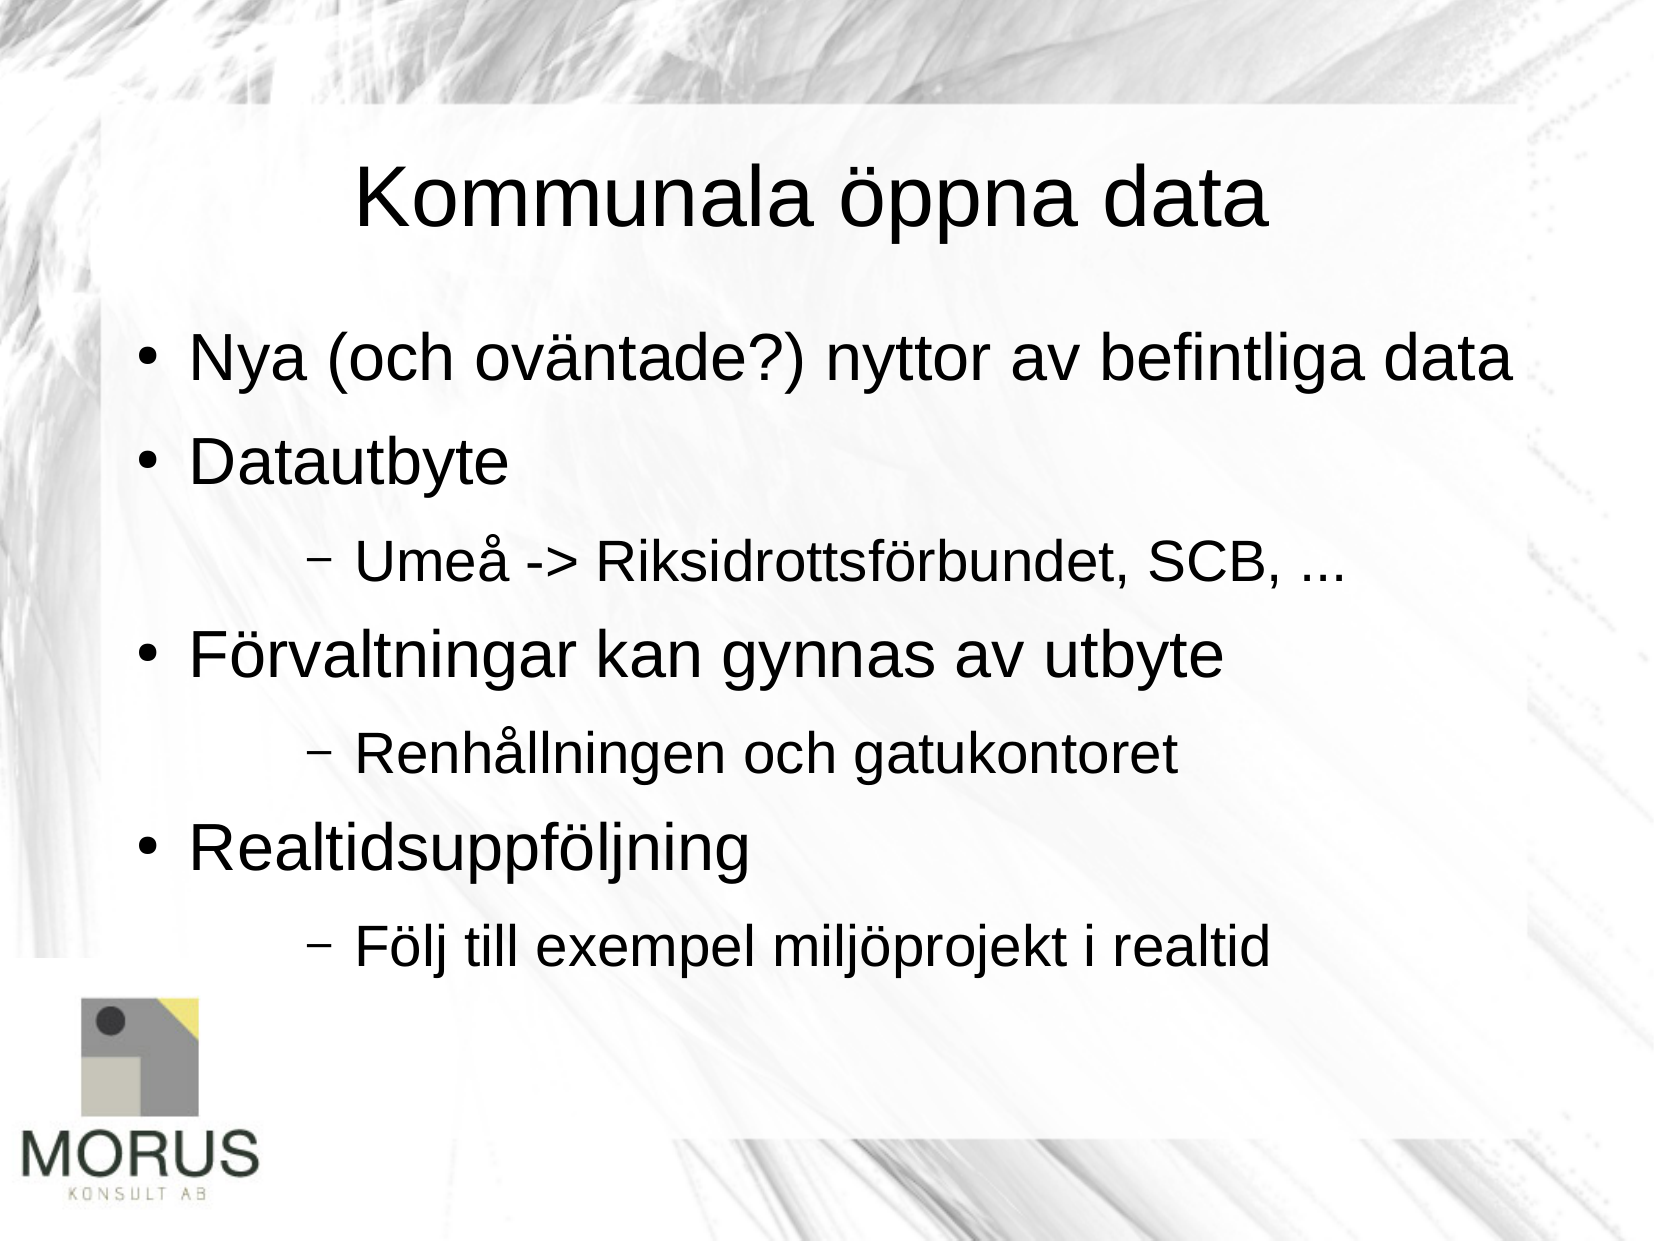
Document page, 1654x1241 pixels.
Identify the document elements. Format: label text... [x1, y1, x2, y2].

title Kommunala öppna data [118, 112, 1506, 281]
list Nya (och oväntade?) nyttor av befintliga data Datautbyte Umeå -> Riksidrottsförbundet, SCB, ... Förvaltningar kan gynnas av utbyte Renhållningen och gatukontoret Realtidsuppföljning Följ till exempel miljöprojekt i realtid [118, 319, 1571, 1040]
picture [0, 0, 1654, 1241]
